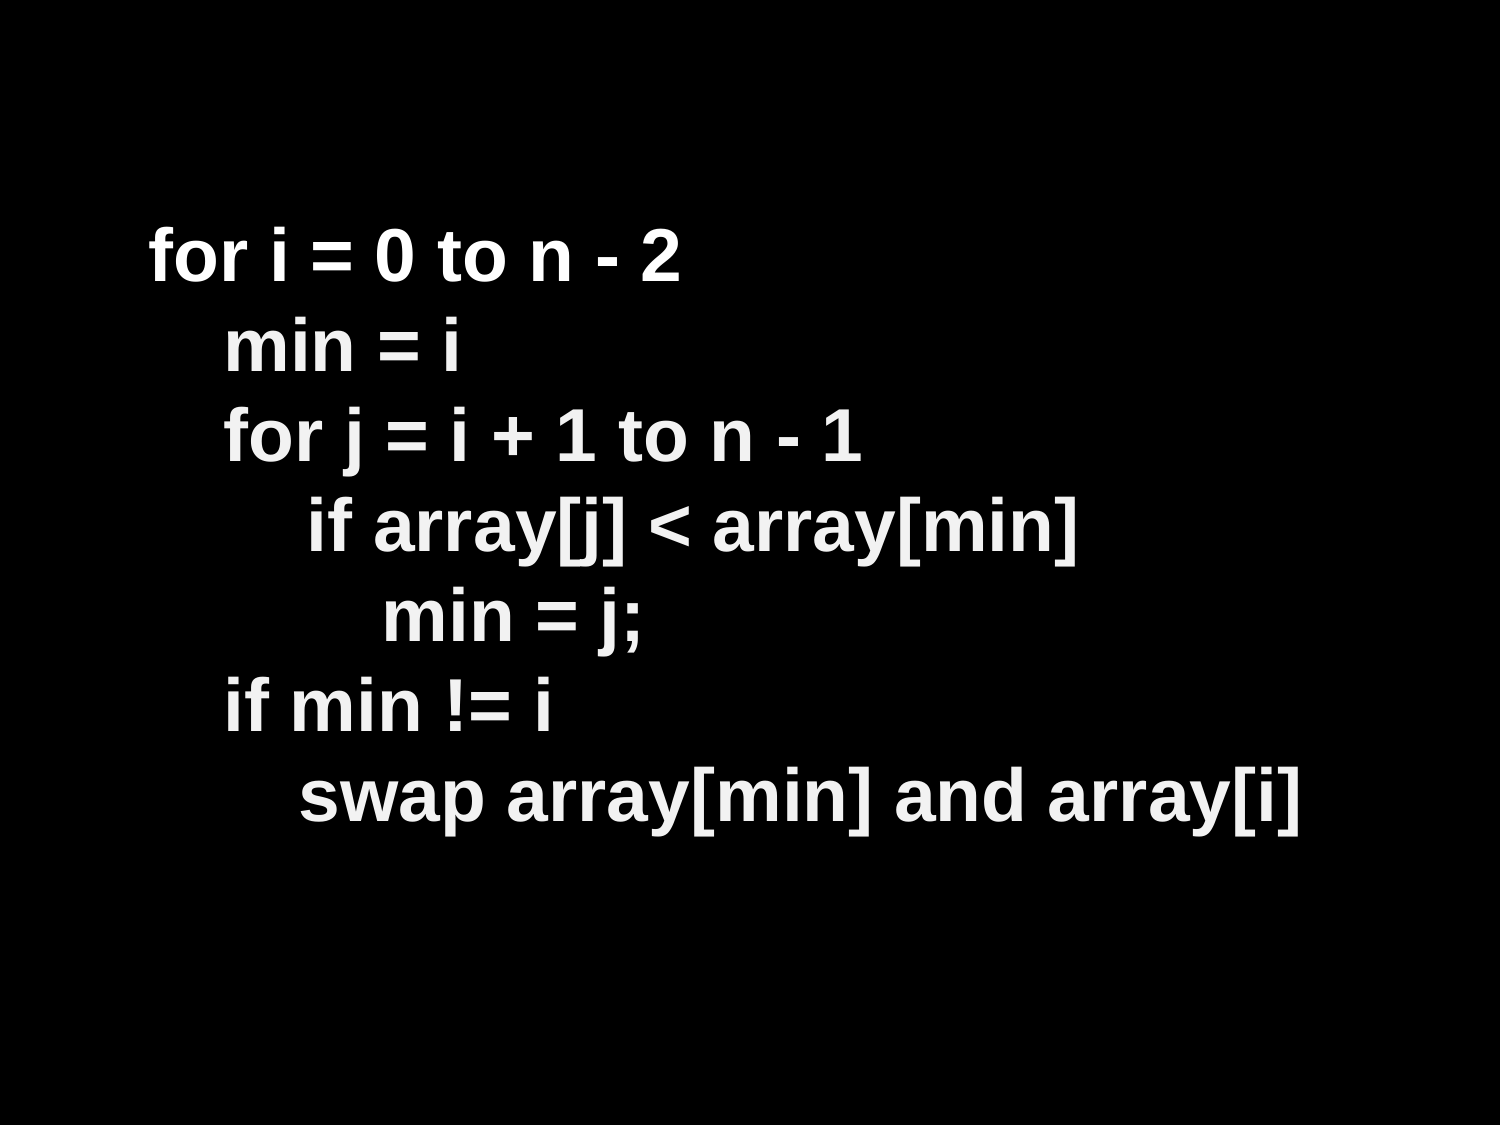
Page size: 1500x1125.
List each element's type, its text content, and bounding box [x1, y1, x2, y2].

text_box for i = 0 to n - 2 min = i for j = i + 1 to n - 1 if array[j] < array[min] min = j; if min != i swap array[min] and array[i] [133, 275, 1500, 954]
